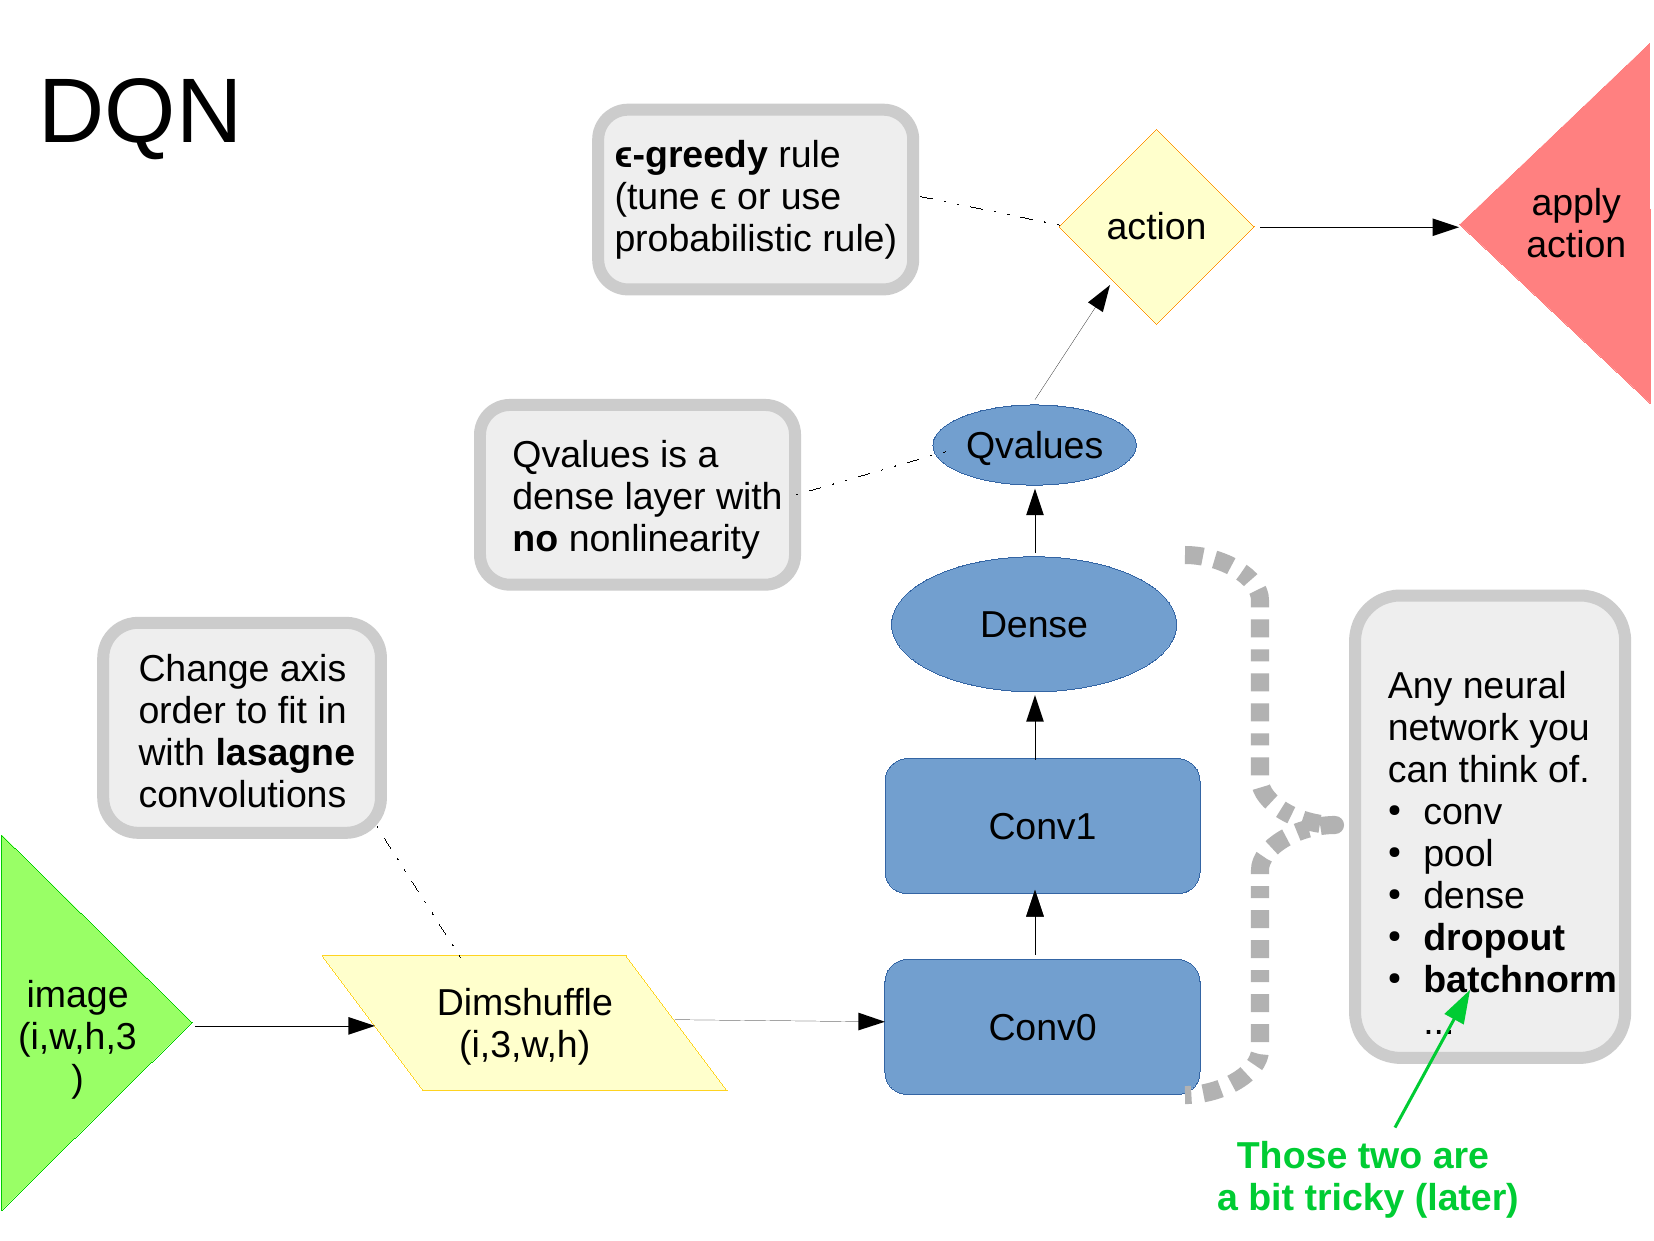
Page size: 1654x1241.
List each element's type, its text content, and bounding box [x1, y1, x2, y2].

text_box Conv1 [885, 758, 1201, 894]
text_box [1376, 1051, 1434, 1058]
text_box apply action [1457, 165, 1654, 282]
text_box Qvalues [932, 404, 1137, 486]
text_box Dimshuffle (i,3,w,h) [322, 955, 728, 1091]
text_box [167, 997, 193, 1048]
text_box [1522, 43, 1650, 165]
text_box Conv0 [884, 959, 1201, 1095]
text_box [1436, 1051, 1604, 1058]
text_box action [1059, 129, 1255, 325]
text_box [103, 622, 381, 833]
text_box Change axis order to fit in with lasagne convolutions [123, 640, 376, 824]
text_box [1355, 595, 1626, 1049]
text_box Those two are a bit tricky (later) [1202, 1127, 1535, 1241]
text_box ϵ-greedy rule (tune ϵ or use probabilistic rule) [590, 117, 934, 277]
text_box [1521, 282, 1651, 404]
text_box [603, 277, 908, 290]
text_box [480, 404, 794, 585]
text_box Any neural network you can think of. conv pool dense dropout batchnorm ... [1373, 657, 1654, 1051]
text_box image (i,w,h,3) [0, 957, 167, 1075]
text_box [608, 109, 903, 117]
text_box Qvalues is a dense layer with no nonlinearity [497, 426, 813, 568]
text_box [1, 835, 126, 957]
text_box DQN [15, 42, 267, 286]
text_box [1, 1075, 139, 1211]
text_box Dense [891, 556, 1177, 692]
